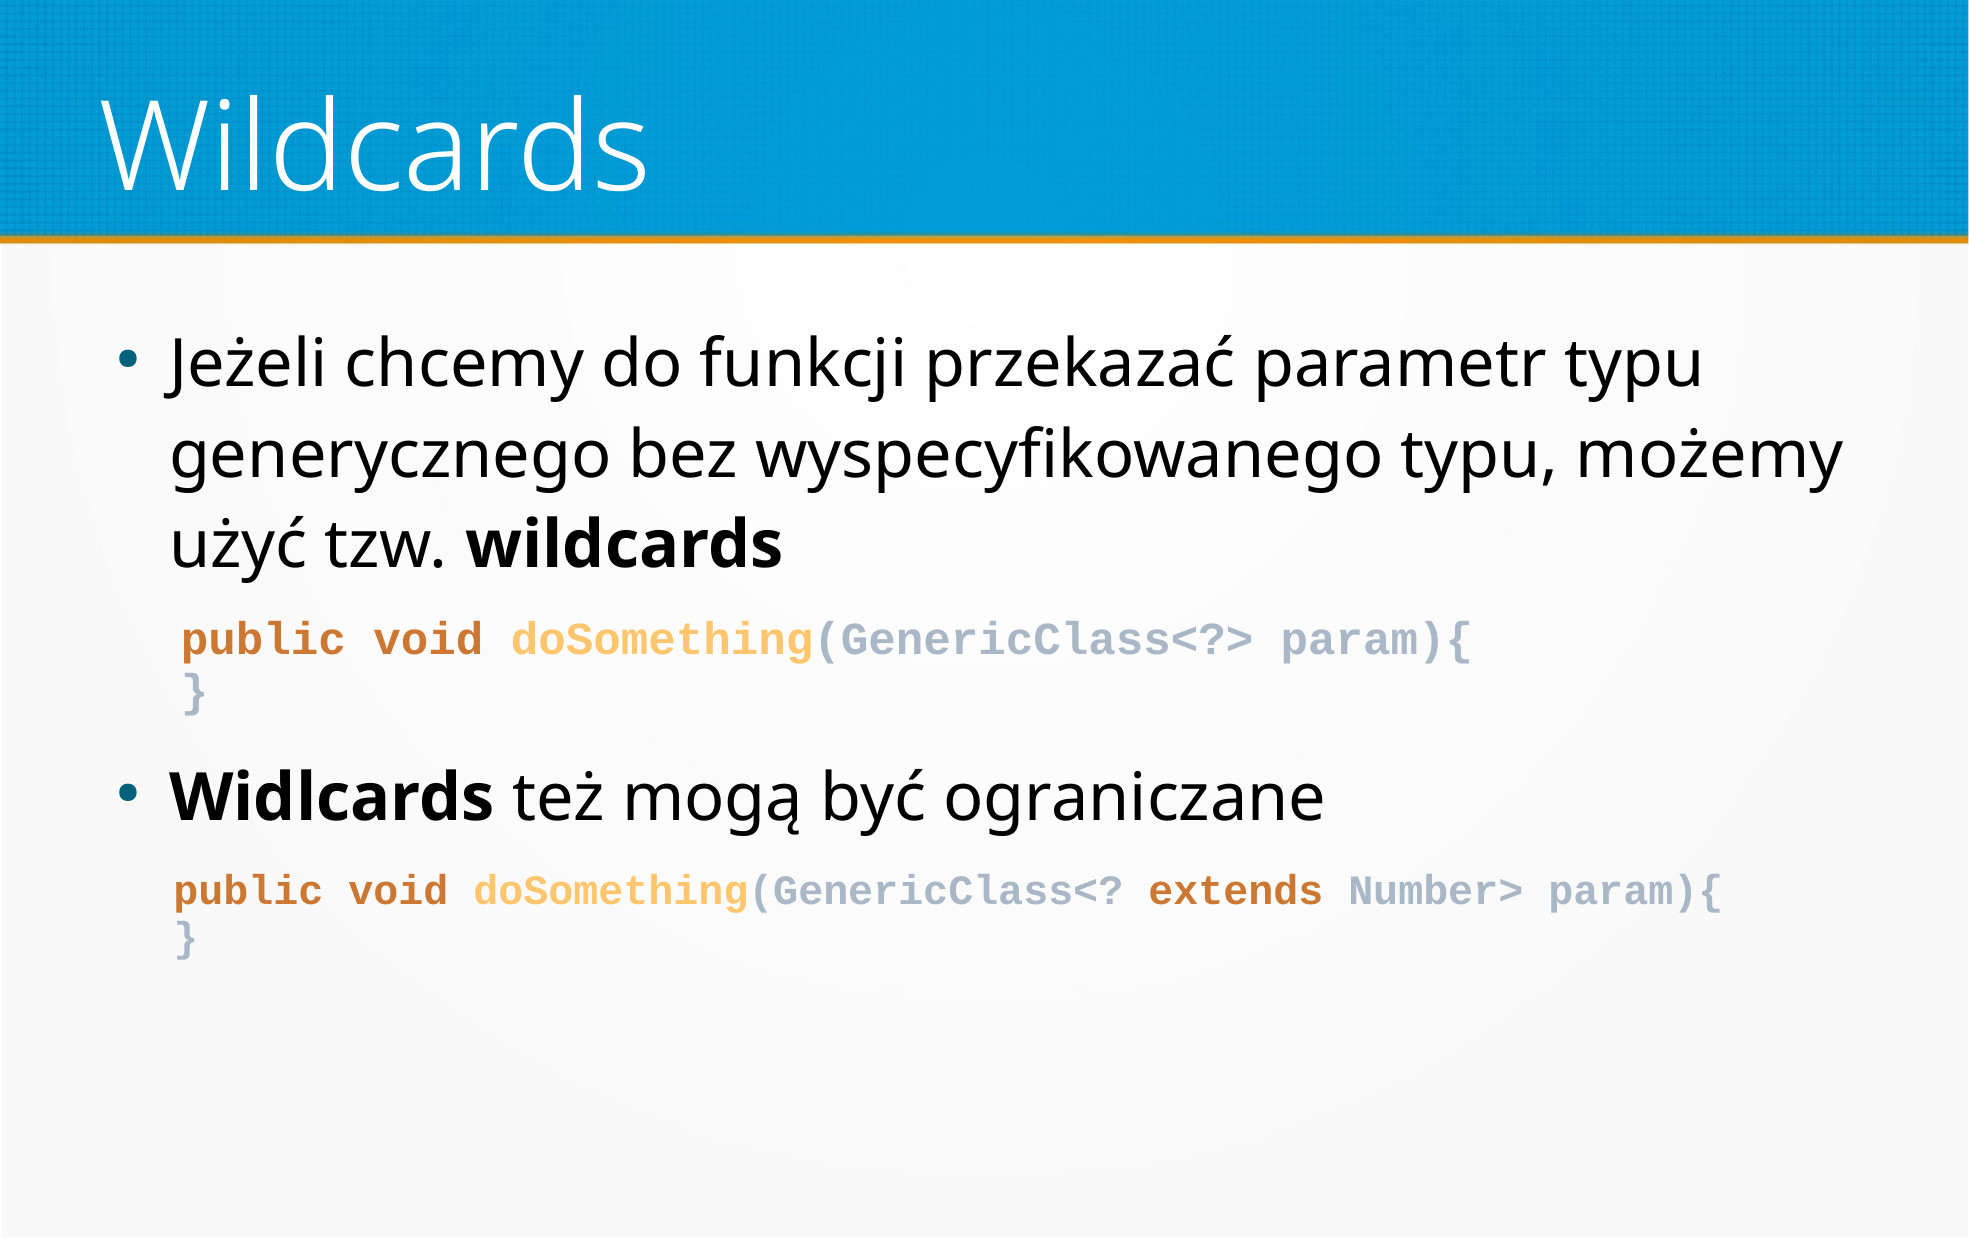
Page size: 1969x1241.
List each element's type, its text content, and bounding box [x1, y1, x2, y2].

picture [0, 233, 1969, 1241]
title Wildcards [98, 19, 1870, 227]
list Jeżeli chcemy do funkcji przekazać parametr typu generycznego bez wyspecyfikowanego typu, możemy użyć tzw. wildcards public void doSomething(GenericClass<?> param){ } Widlcards też mogą być ograniczane public void doSomething(GenericClass<? extends Number> param){ } [98, 315, 1861, 1081]
